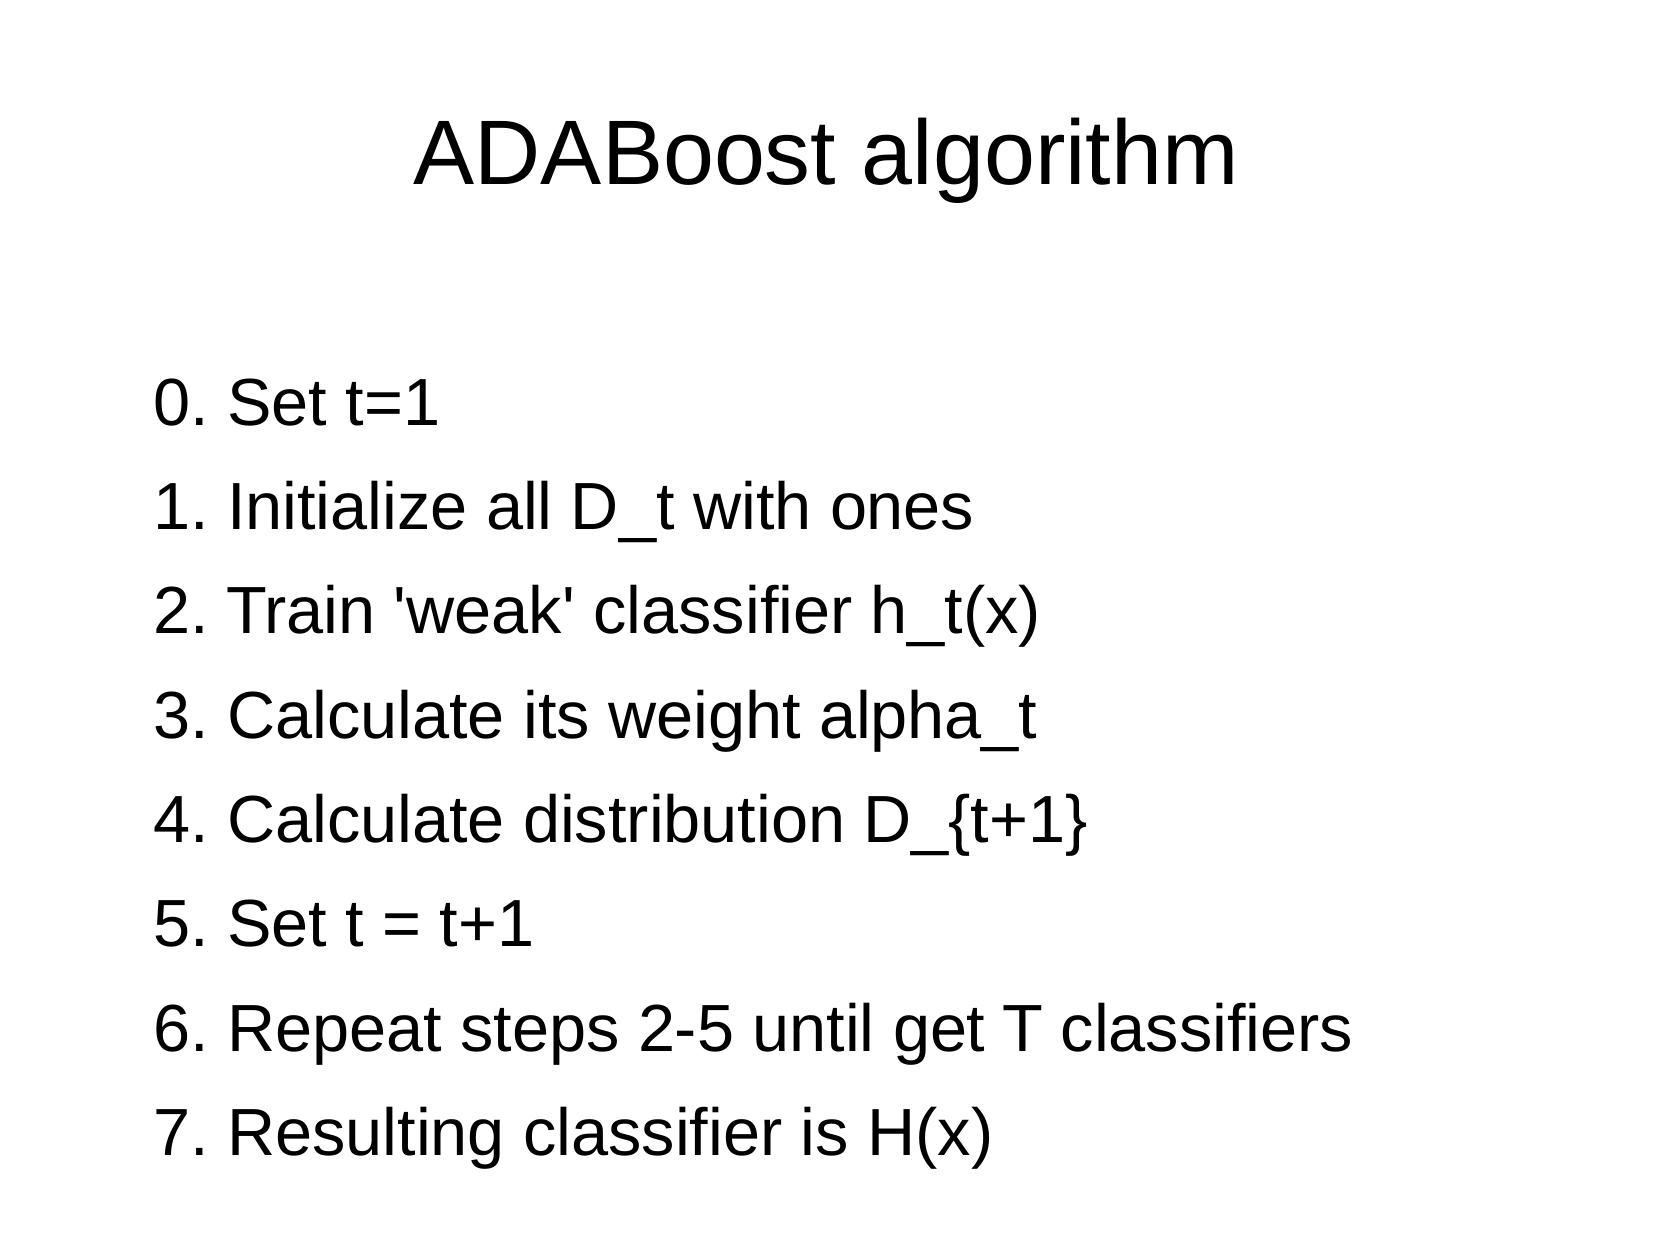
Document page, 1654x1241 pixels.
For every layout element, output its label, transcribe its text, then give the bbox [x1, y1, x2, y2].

list 0. Set t=1 1. Initialize all D_t with ones 2. Train 'weak' classifier h_t(x) 3. Calculate its weight alpha_t 4. Calculate distribution D_{t+1} 5. Set t = t+1 6. Repeat steps 2-5 until get T classifiers 7. Resulting classifier is H(x) [82, 290, 1571, 1166]
title ADABoost algorithm [82, 49, 1571, 257]
